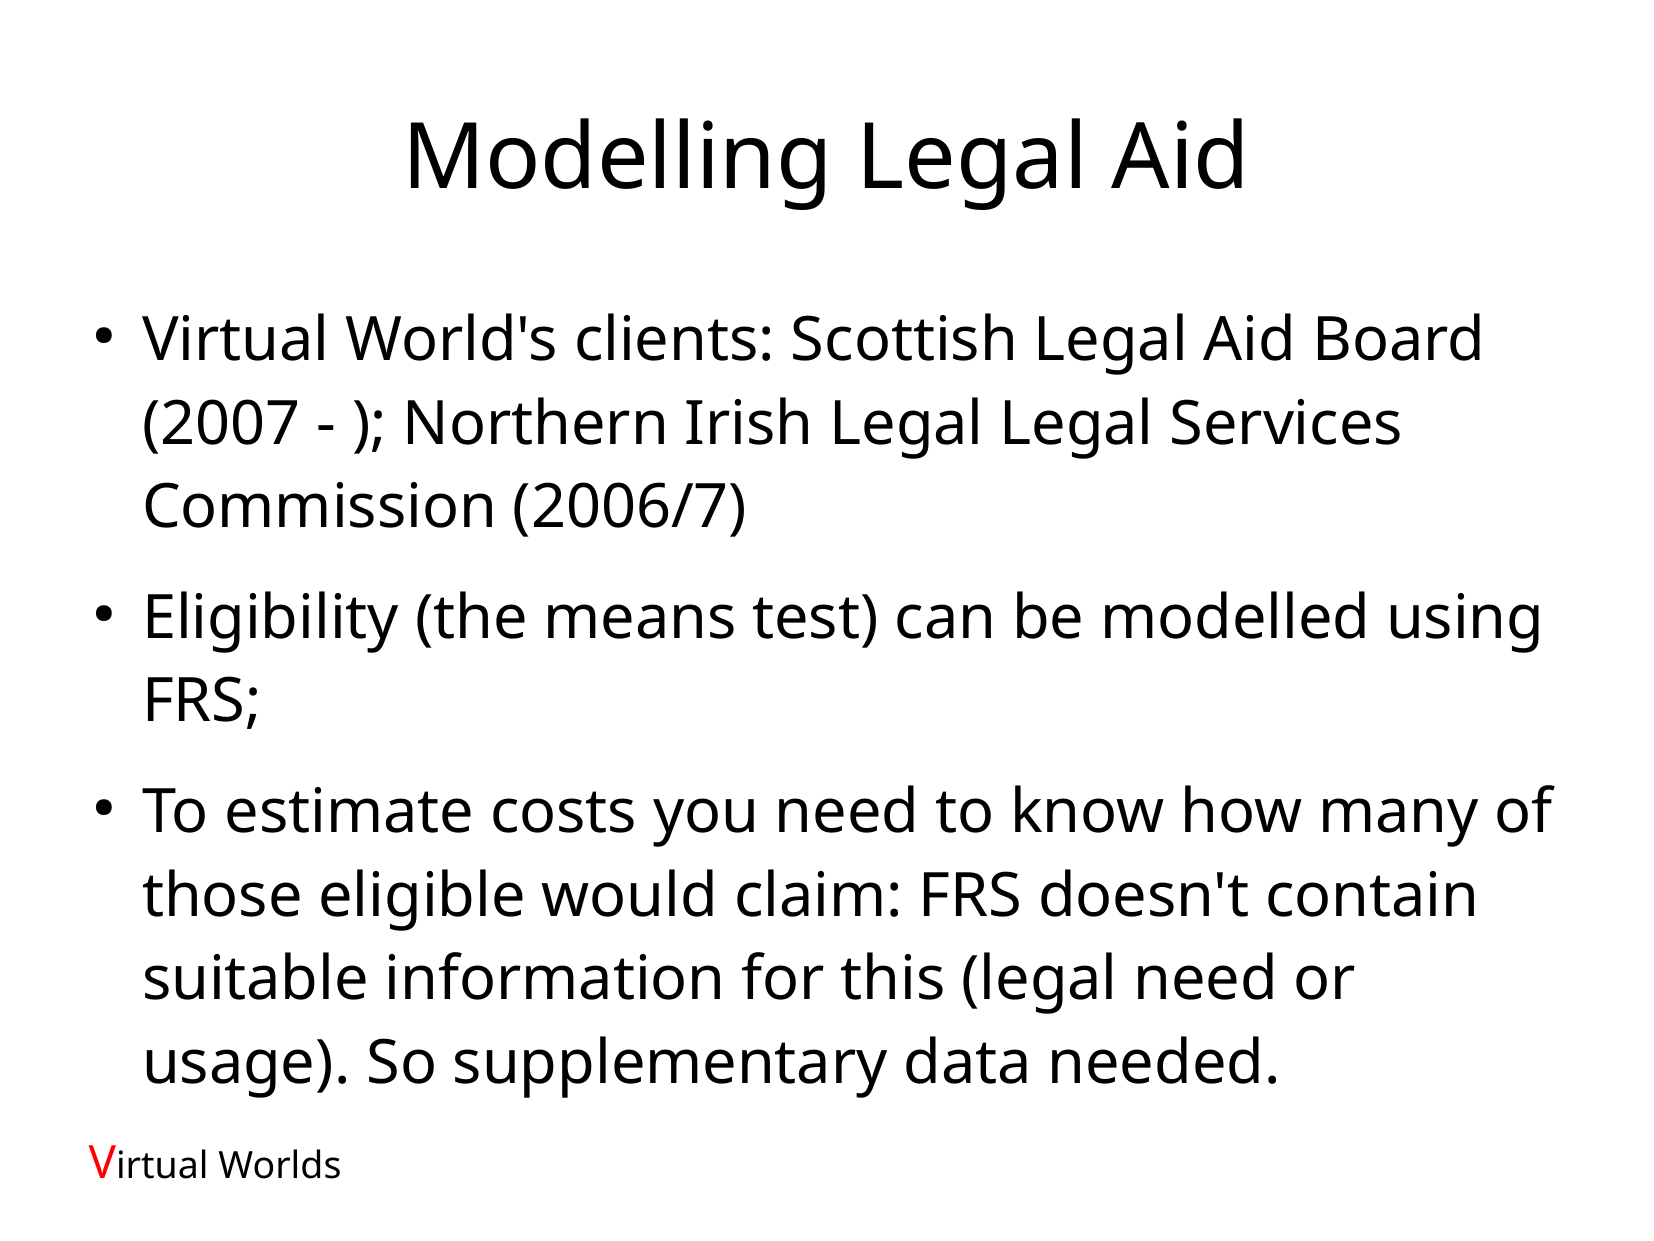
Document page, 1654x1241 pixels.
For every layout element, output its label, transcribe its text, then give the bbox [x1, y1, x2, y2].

list Virtual World's clients: Scottish Legal Aid Board (2007 - ); Northern Irish Legal Legal Services Commission (2006/7) Eligibility (the means test) can be modelled using FRS; To estimate costs you need to know how many of those eligible would claim: FRS doesn't contain suitable information for this (legal need or usage). So supplementary data needed. [76, 295, 1565, 1114]
title Modelling Legal Aid [82, 56, 1571, 250]
